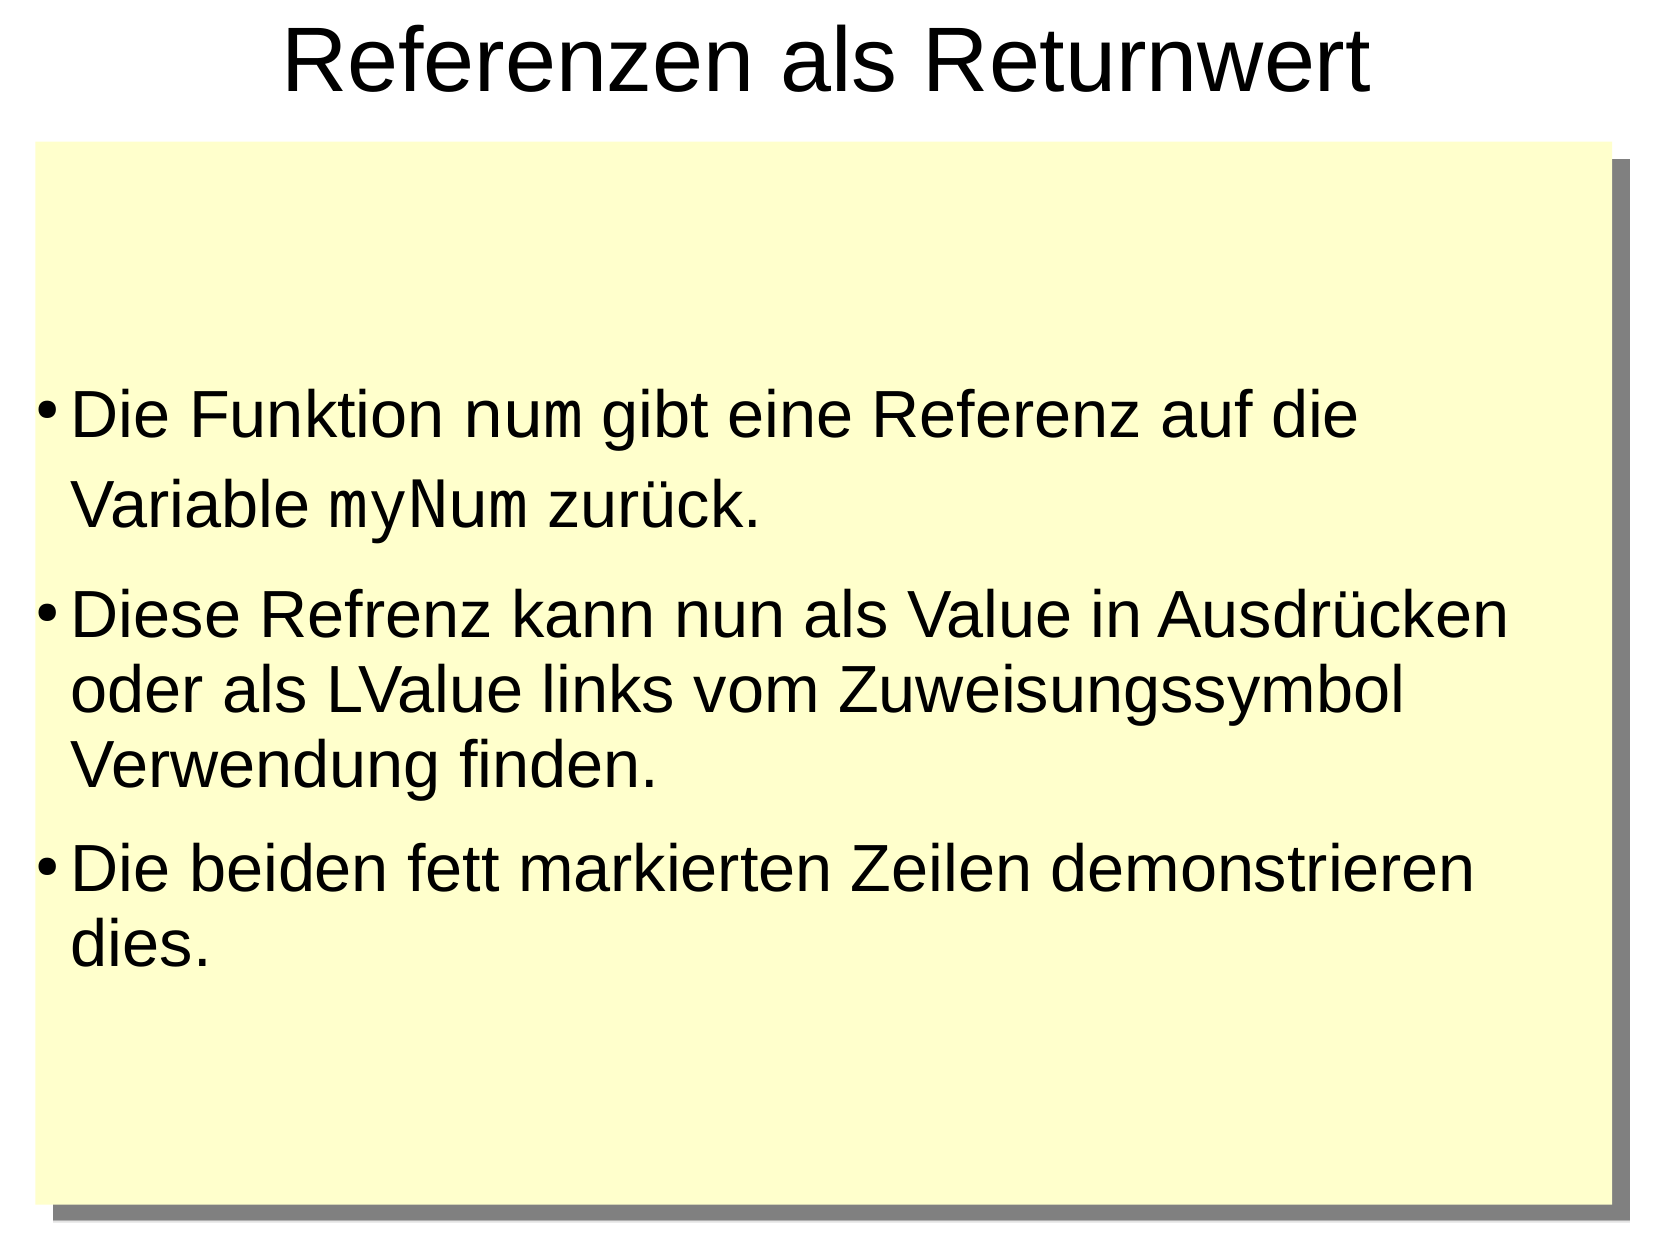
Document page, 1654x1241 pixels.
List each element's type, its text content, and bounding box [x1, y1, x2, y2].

title Referenzen als Returnwert [82, 0, 1571, 141]
subtitle Die Funktion num gibt eine Referenz auf die Variable myNum zurück. Diese Refrenz kann nun als Value in Ausdrücken oder als LValue links vom Zuweisungssymbol Verwendung finden. Die beiden fett markierten Zeilen demonstrieren dies. [35, 141, 1613, 1205]
